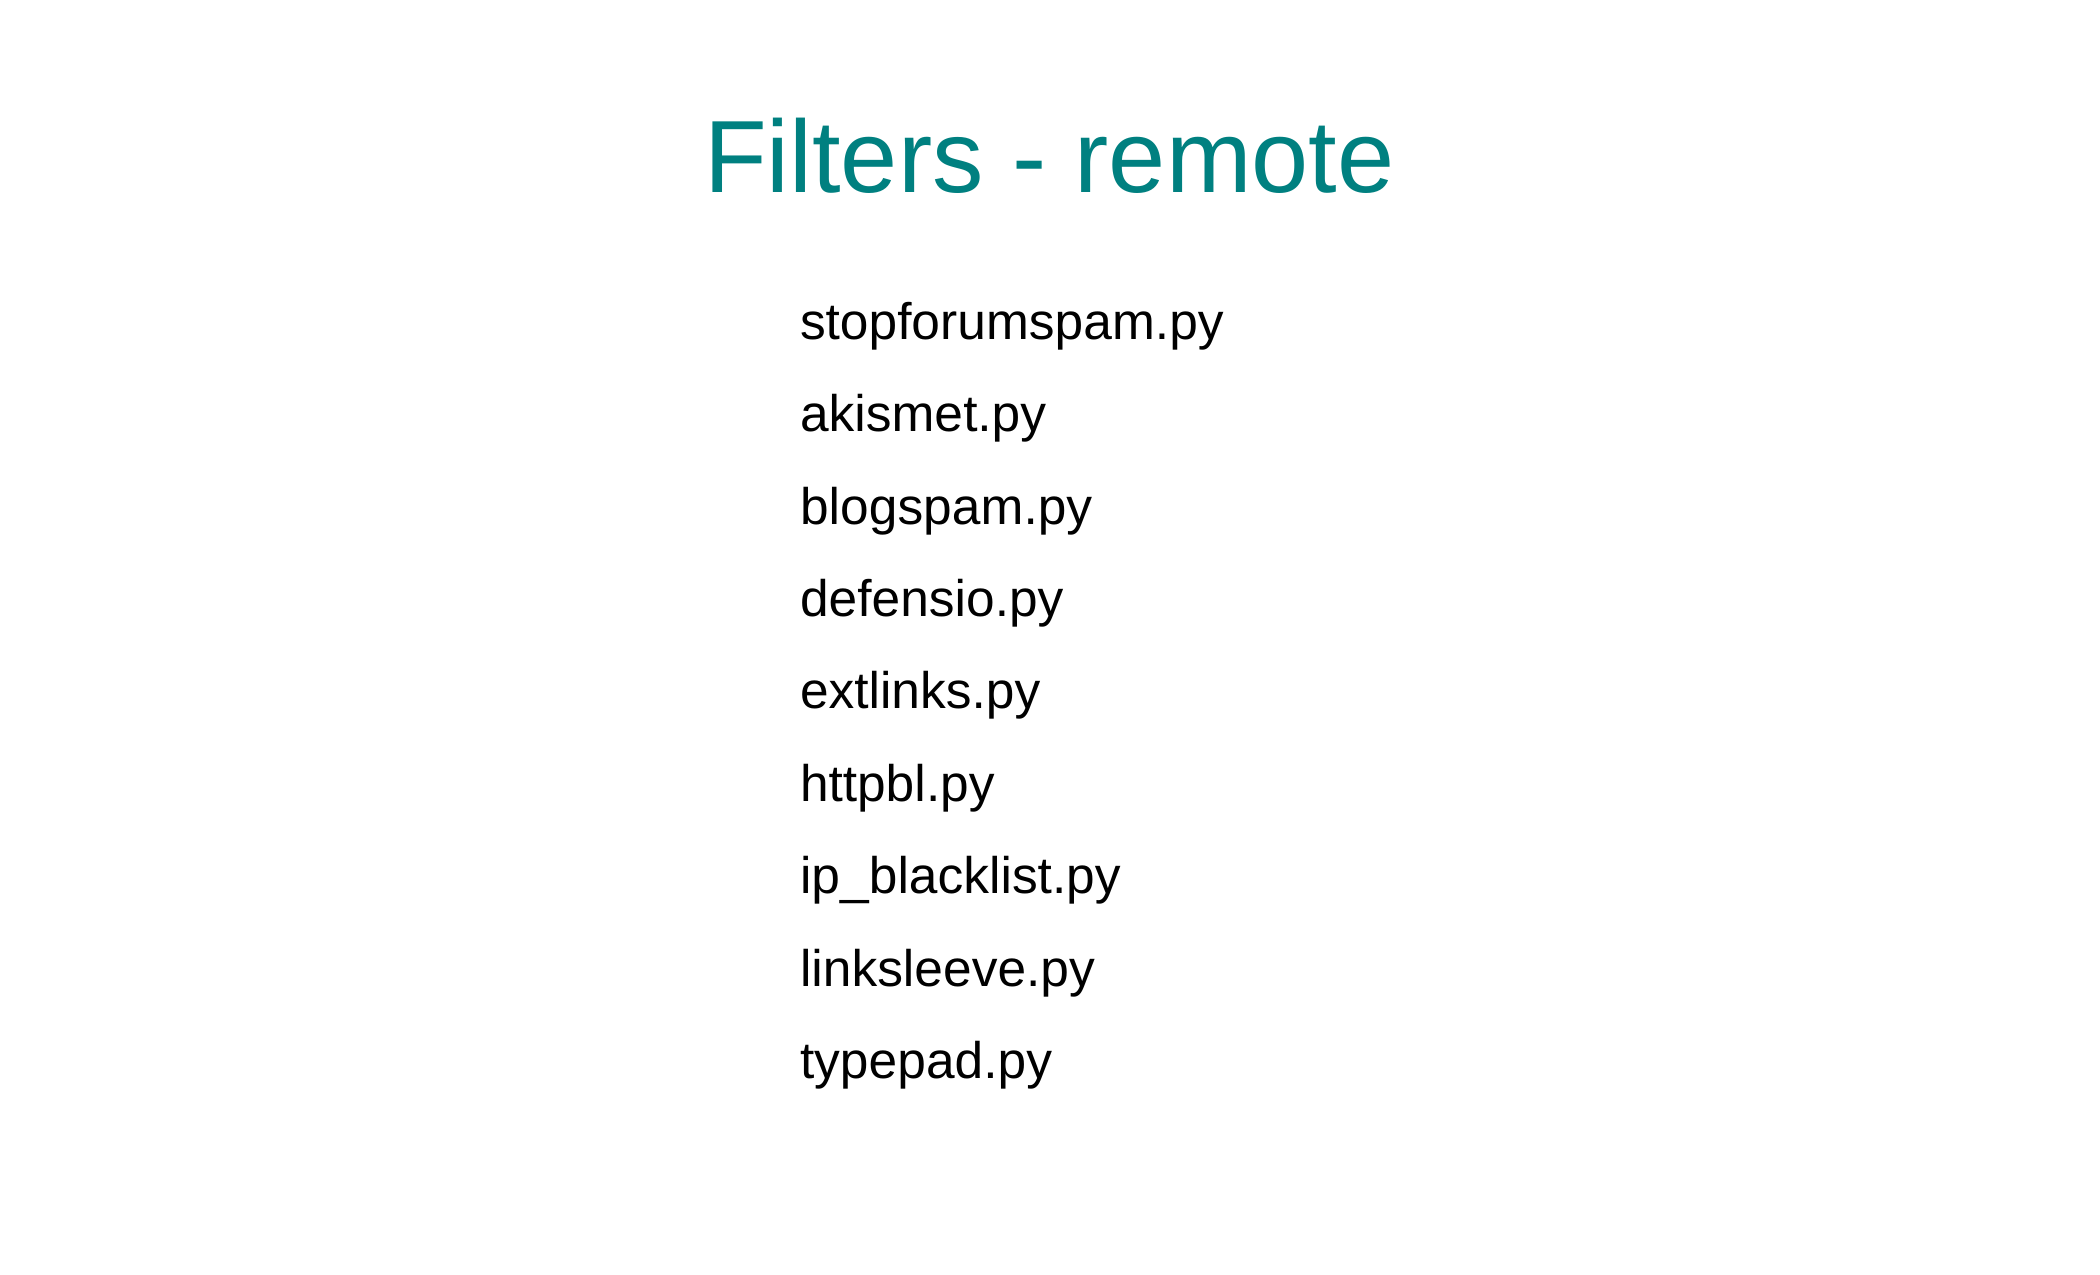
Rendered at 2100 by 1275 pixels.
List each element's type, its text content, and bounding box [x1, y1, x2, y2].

list stopforumspam.py akismet.py blogspam.py defensio.py extlinks.py httpbl.py ip_blacklist.py linksleeve.py typepad.py [800, 292, 1944, 1095]
title Filters - remote [105, 50, 1995, 264]
